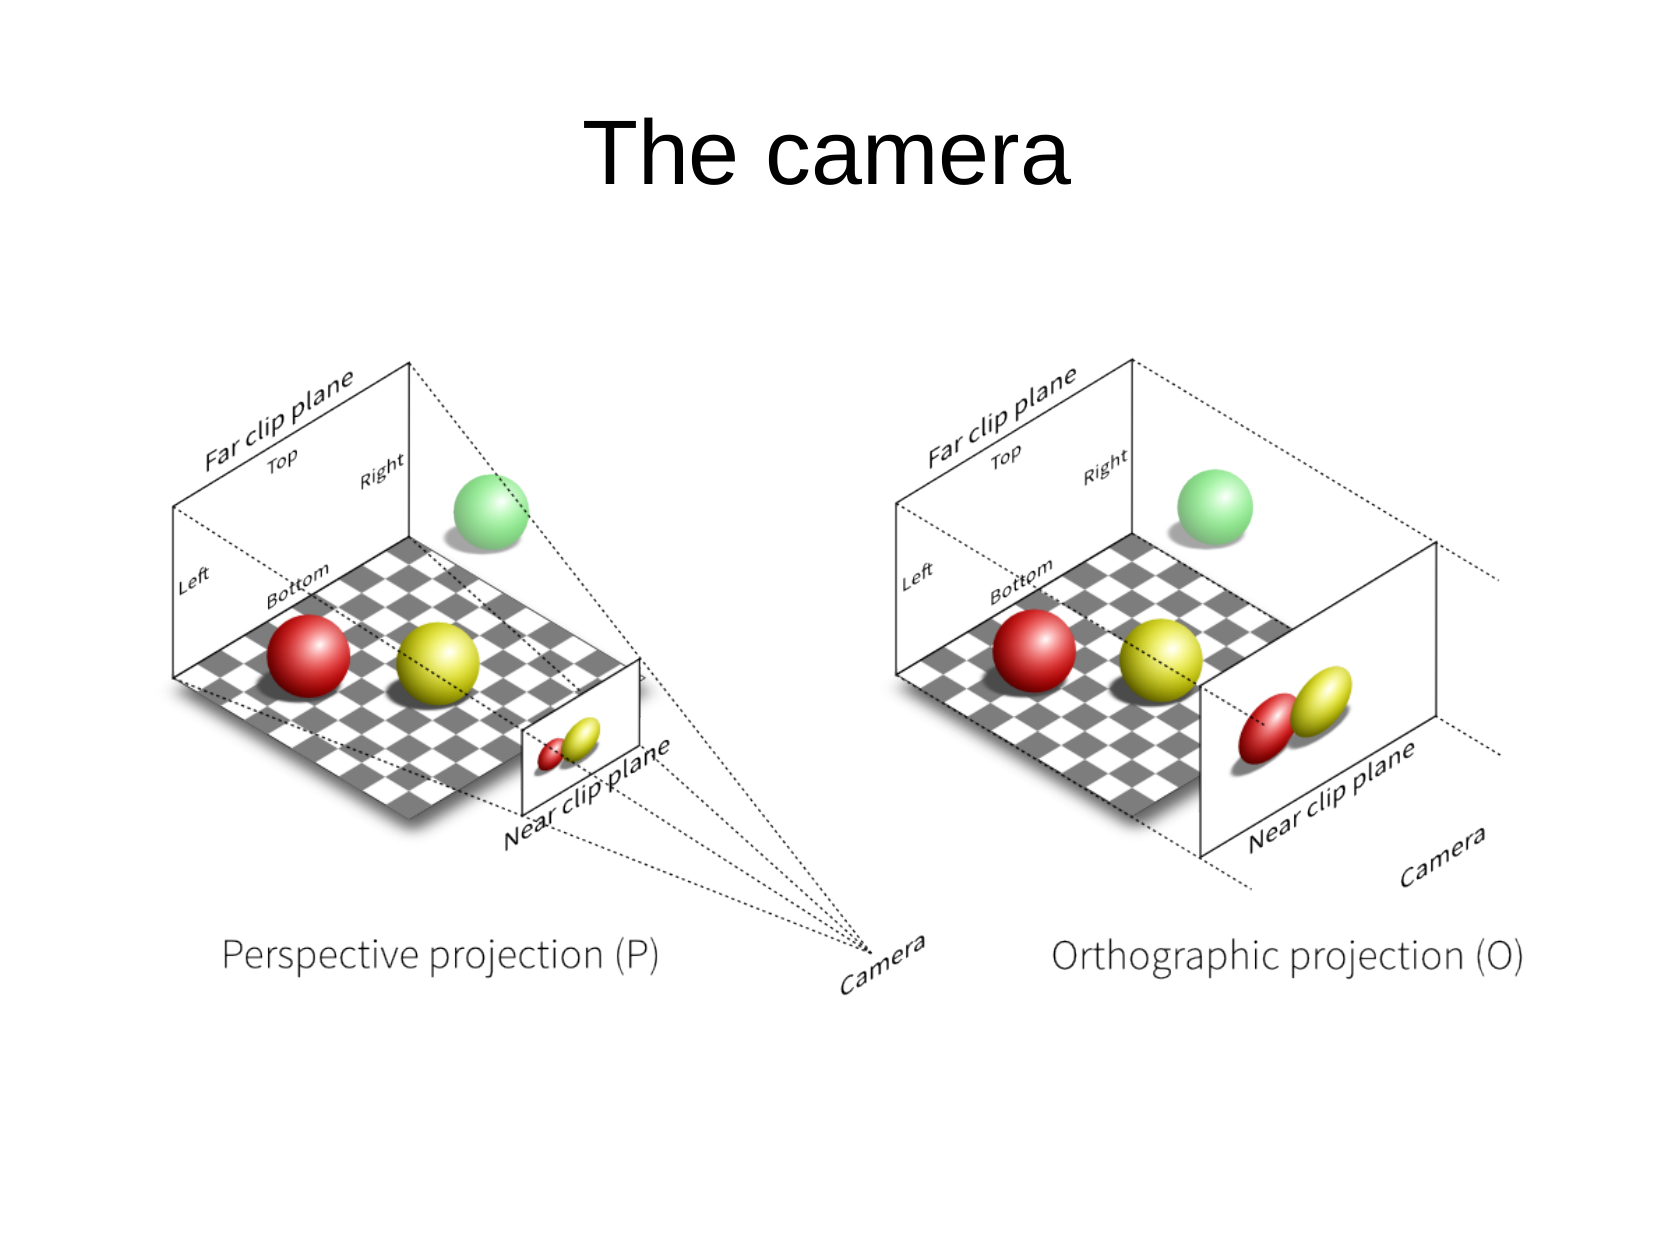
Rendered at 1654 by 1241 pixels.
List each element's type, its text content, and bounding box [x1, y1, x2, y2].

picture [141, 342, 1537, 1015]
title The camera [82, 49, 1571, 257]
